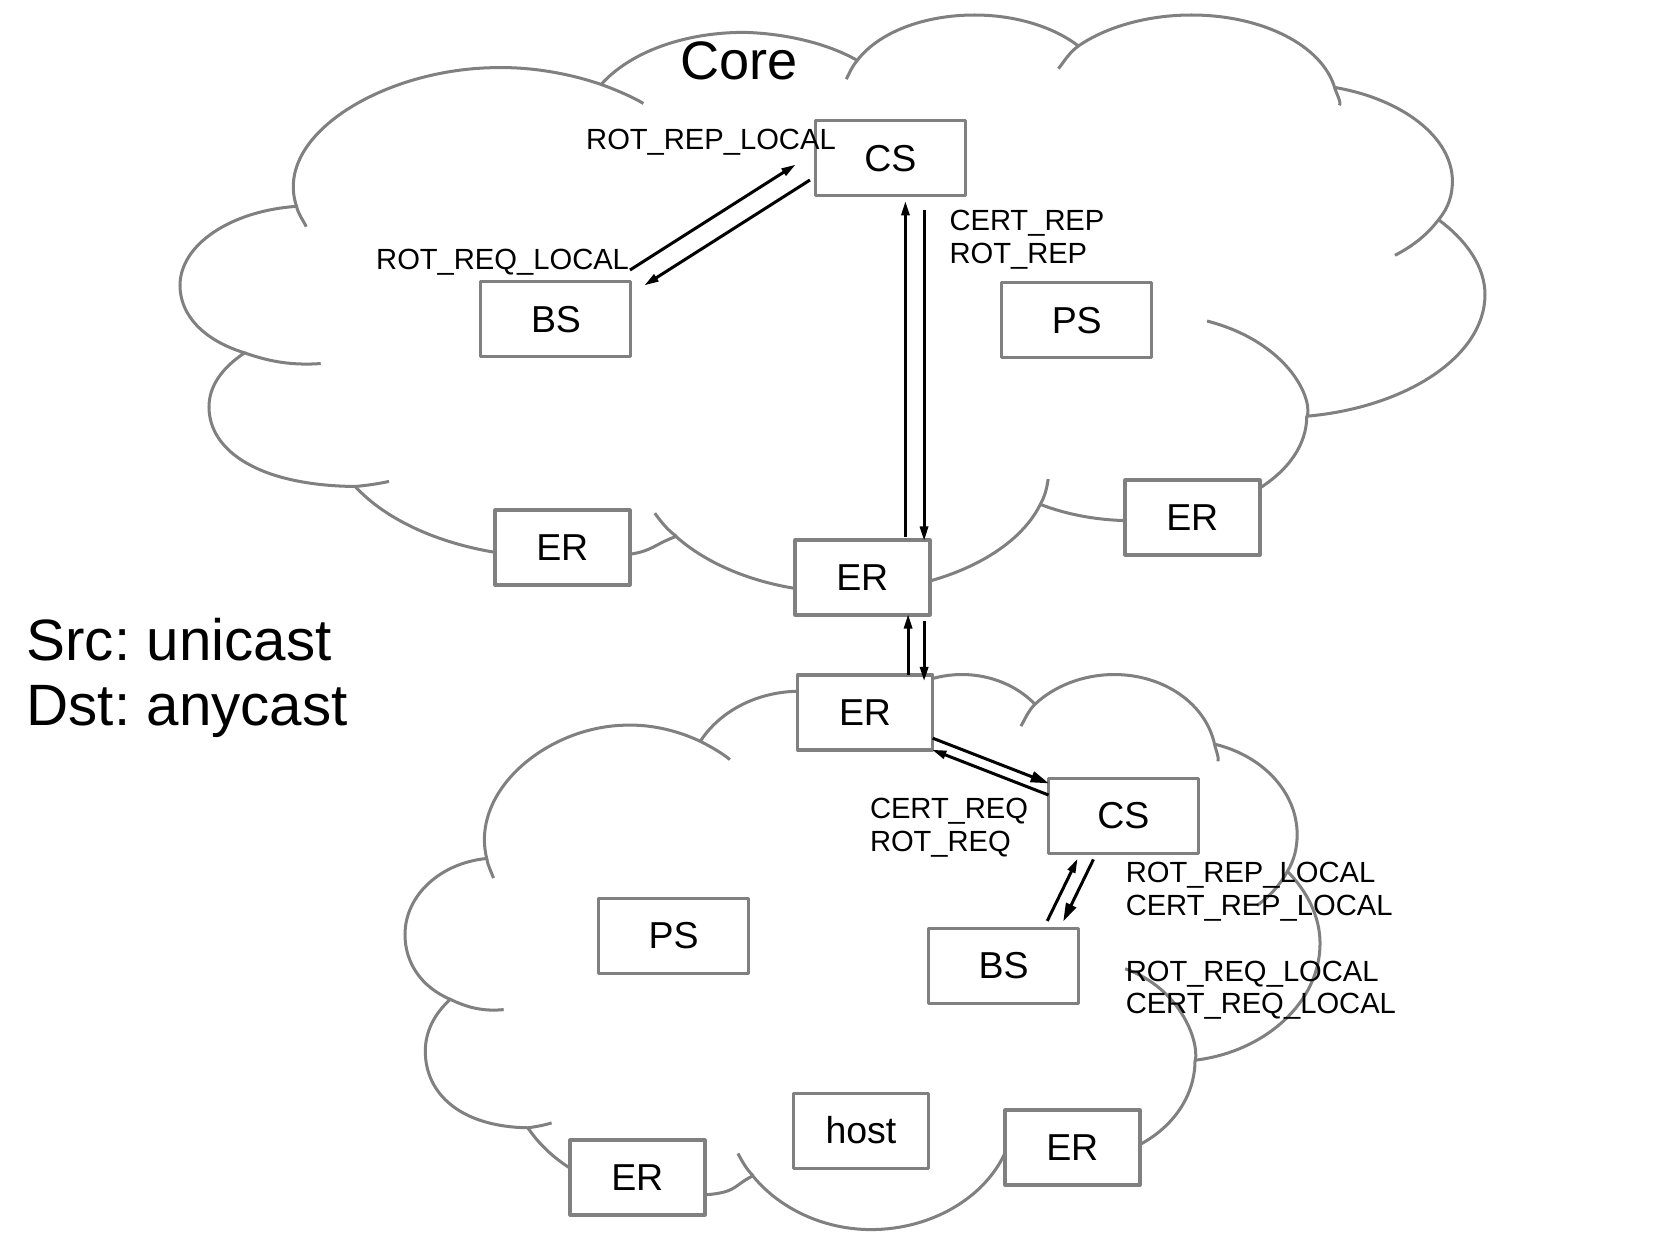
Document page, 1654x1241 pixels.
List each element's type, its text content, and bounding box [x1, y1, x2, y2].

text_box CS [815, 120, 966, 196]
text_box ER [797, 675, 933, 751]
text_box ER [1005, 1110, 1141, 1186]
text_box Core [663, 21, 815, 100]
text_box host [793, 1093, 929, 1169]
text_box [180, 15, 1486, 589]
text_box [405, 691, 1273, 1230]
text_box ER [495, 510, 631, 586]
text_box CERT_REQ ROT_REQ [853, 783, 1046, 867]
text_box ROT_REP_LOCAL CERT_REP_LOCAL ROT_REQ_LOCAL CERT_REQ_LOCAL [1109, 847, 1414, 1030]
text_box [933, 741, 1030, 783]
text_box ROT_REQ_LOCAL [360, 234, 647, 286]
text_box BS [928, 928, 1079, 1004]
text_box ER [1125, 480, 1261, 556]
text_box ER [570, 1140, 706, 1216]
text_box Src: unicast Dst: anycast [11, 600, 363, 745]
text_box ROT_REP_LOCAL [570, 114, 854, 166]
text_box CS [1048, 778, 1199, 854]
text_box ER [795, 540, 931, 616]
text_box BS [480, 286, 631, 357]
text_box PS [598, 898, 749, 974]
text_box [933, 674, 1298, 847]
text_box CERT_REP ROT_REP [933, 195, 1122, 279]
text_box PS [1001, 282, 1152, 358]
